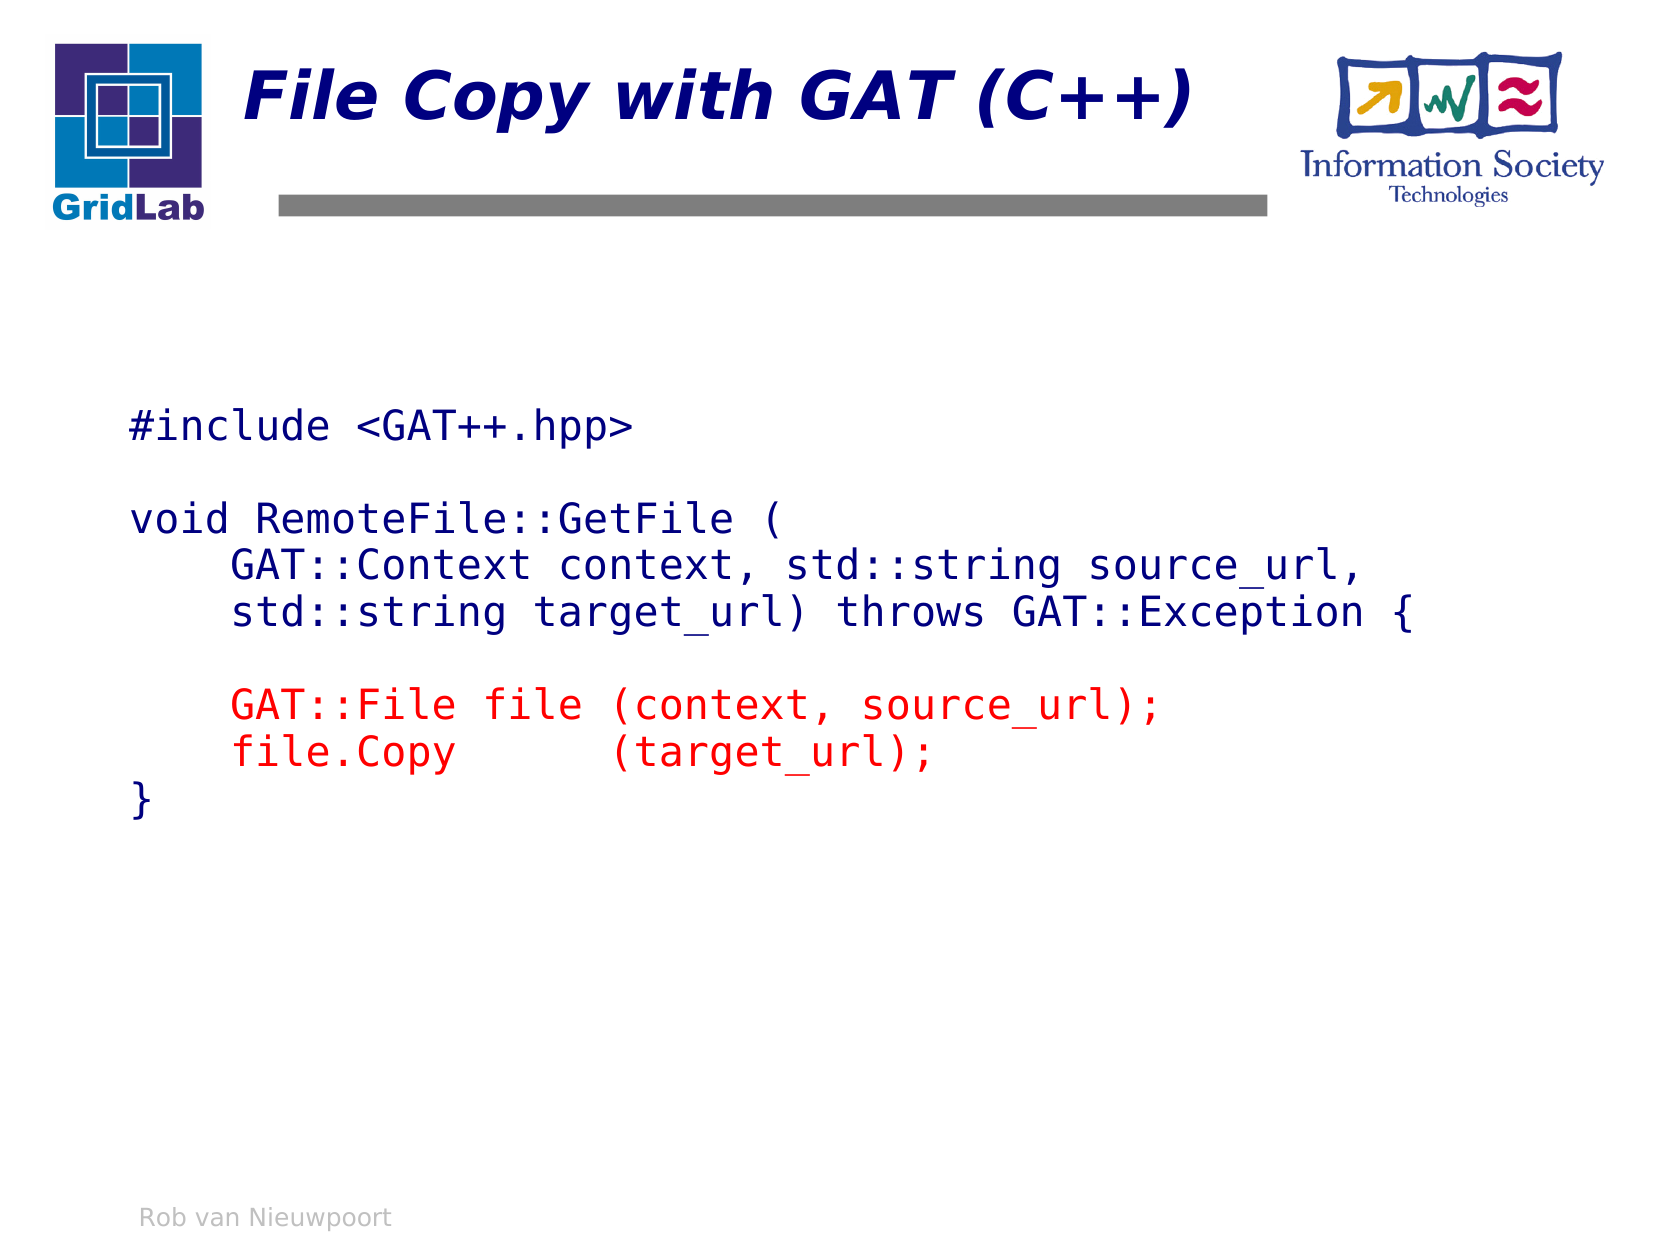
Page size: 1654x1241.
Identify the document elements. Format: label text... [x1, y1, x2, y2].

title File Copy with GAT (C++) [243, 0, 1280, 187]
list #include <GAT++.hpp> void RemoteFile::GetFile ( GAT::Context context, std::string source_url, std::string target_url) throws GAT::Exception { GAT::File file (context, source_url); file.Copy (target_url); } [114, 397, 1654, 1174]
picture [45, 34, 211, 230]
picture [1293, 34, 1611, 214]
